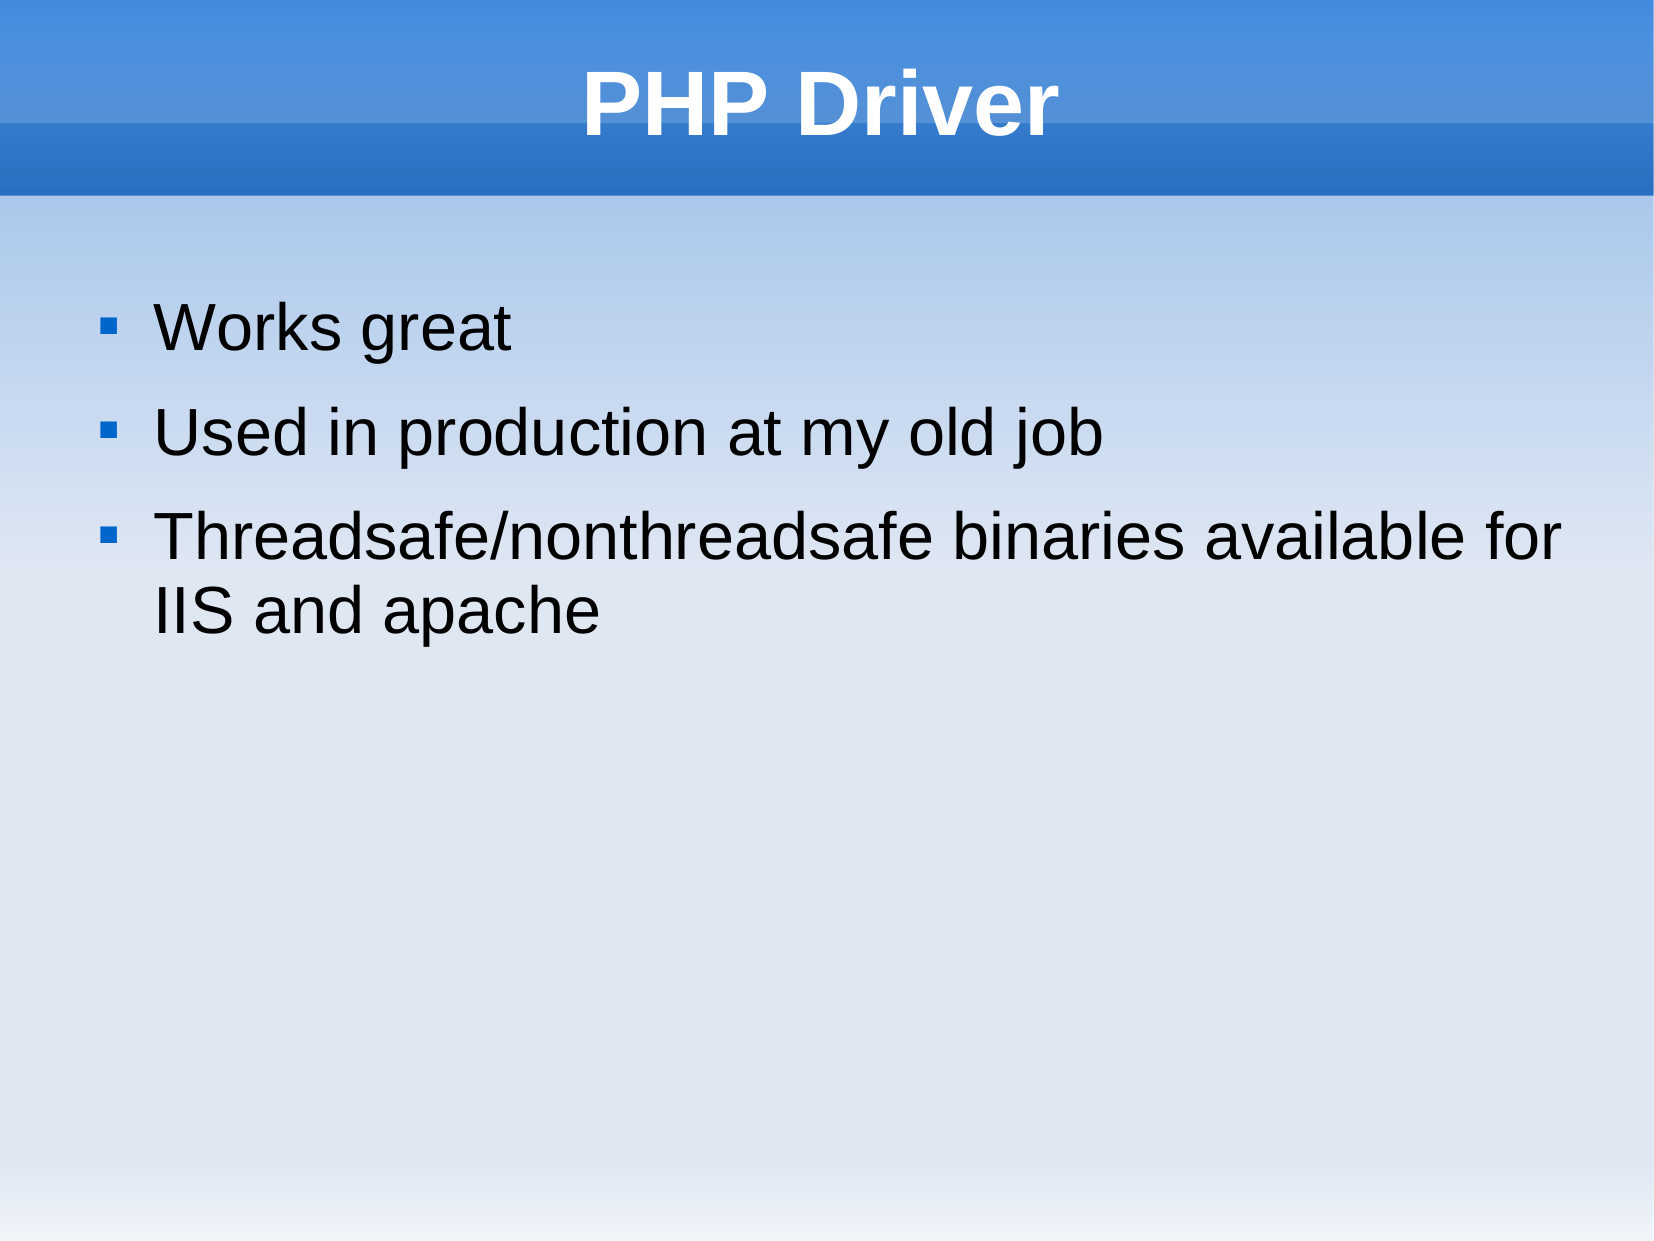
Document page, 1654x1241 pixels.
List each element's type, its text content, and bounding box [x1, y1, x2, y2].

list Works great Used in production at my old job Threadsafe/nonthreadsafe binaries available for IIS and apache [82, 290, 1571, 1109]
picture [0, 0, 1654, 1241]
title PHP Driver [76, 0, 1565, 208]
